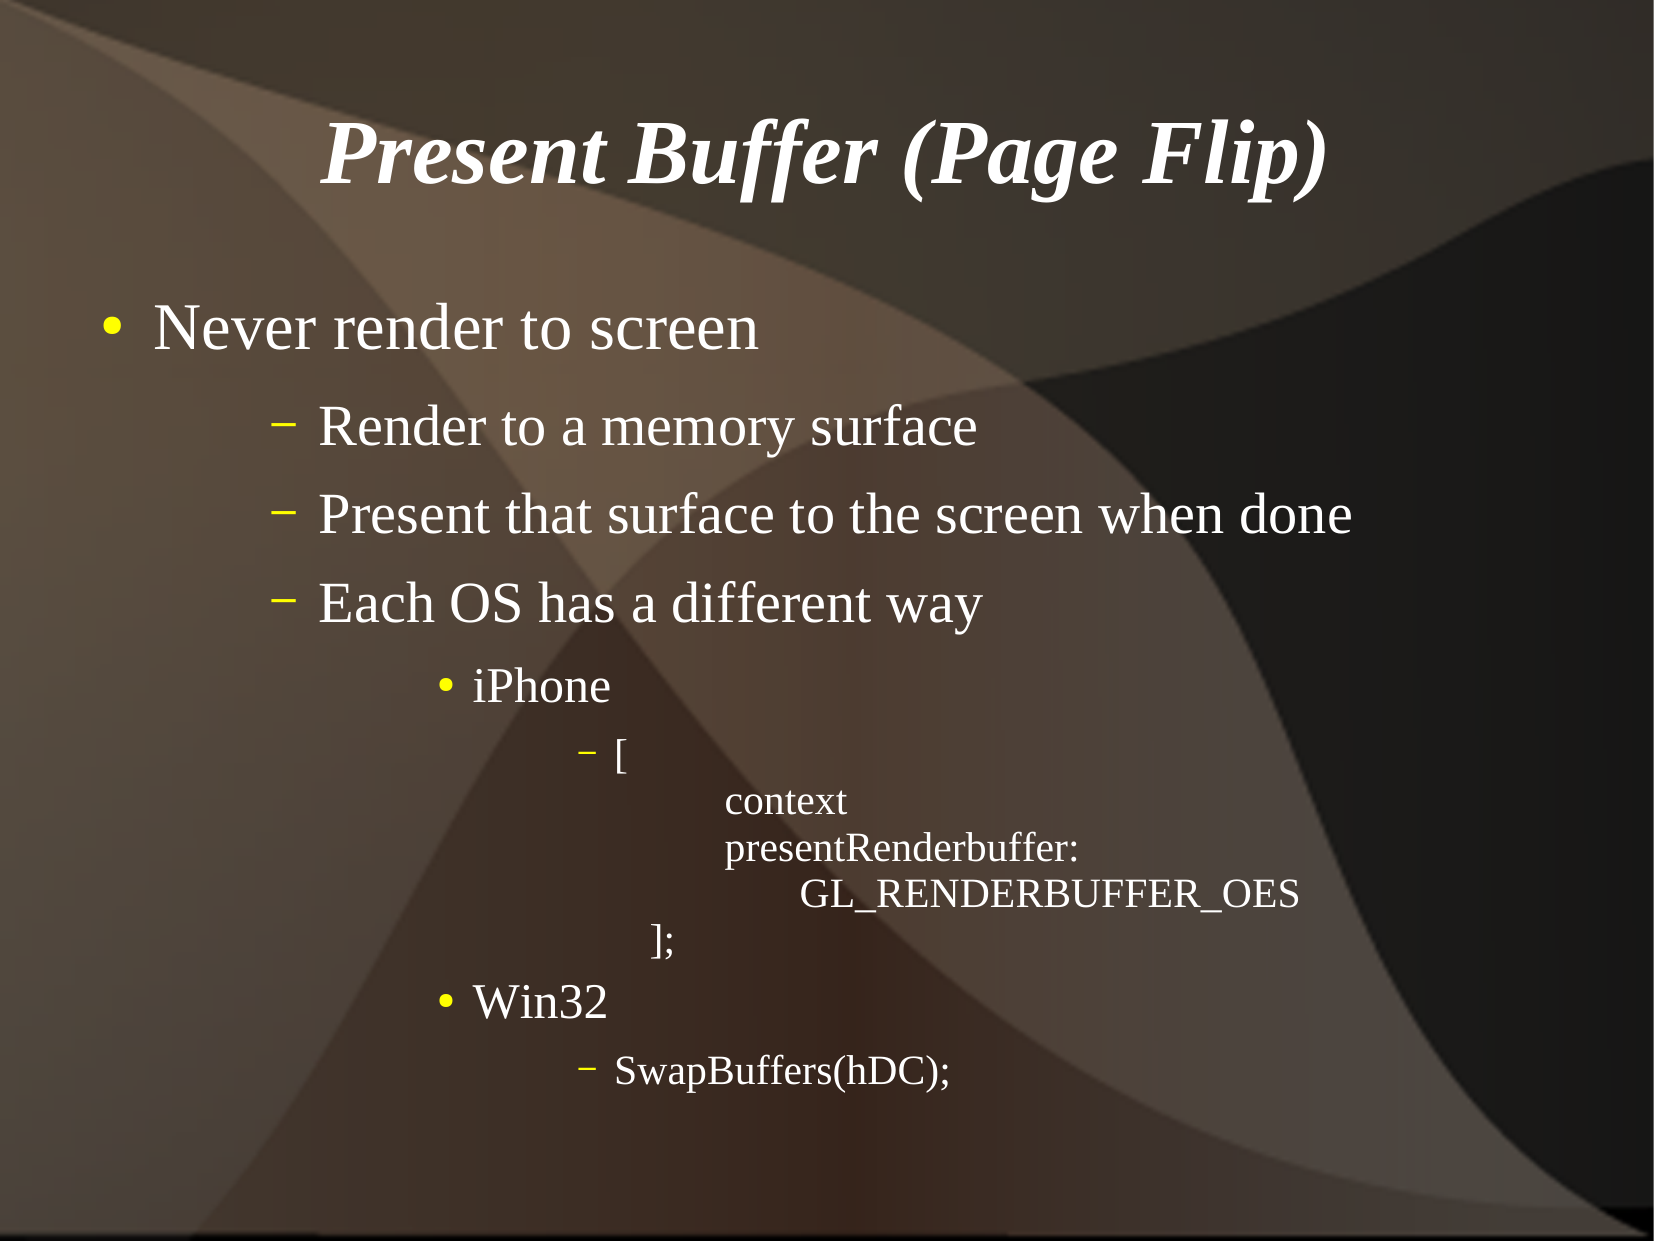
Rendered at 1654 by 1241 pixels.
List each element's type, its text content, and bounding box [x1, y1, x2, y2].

list Never render to screen Render to a memory surface Present that surface to the screen when done Each OS has a different way iPhone [ context presentRenderbuffer: GL_RENDERBUFFER_OES ]; Win32 SwapBuffers(hDC); [82, 290, 1571, 1104]
title Present Buffer (Page Flip) [82, 56, 1571, 250]
picture [0, 0, 1654, 1241]
